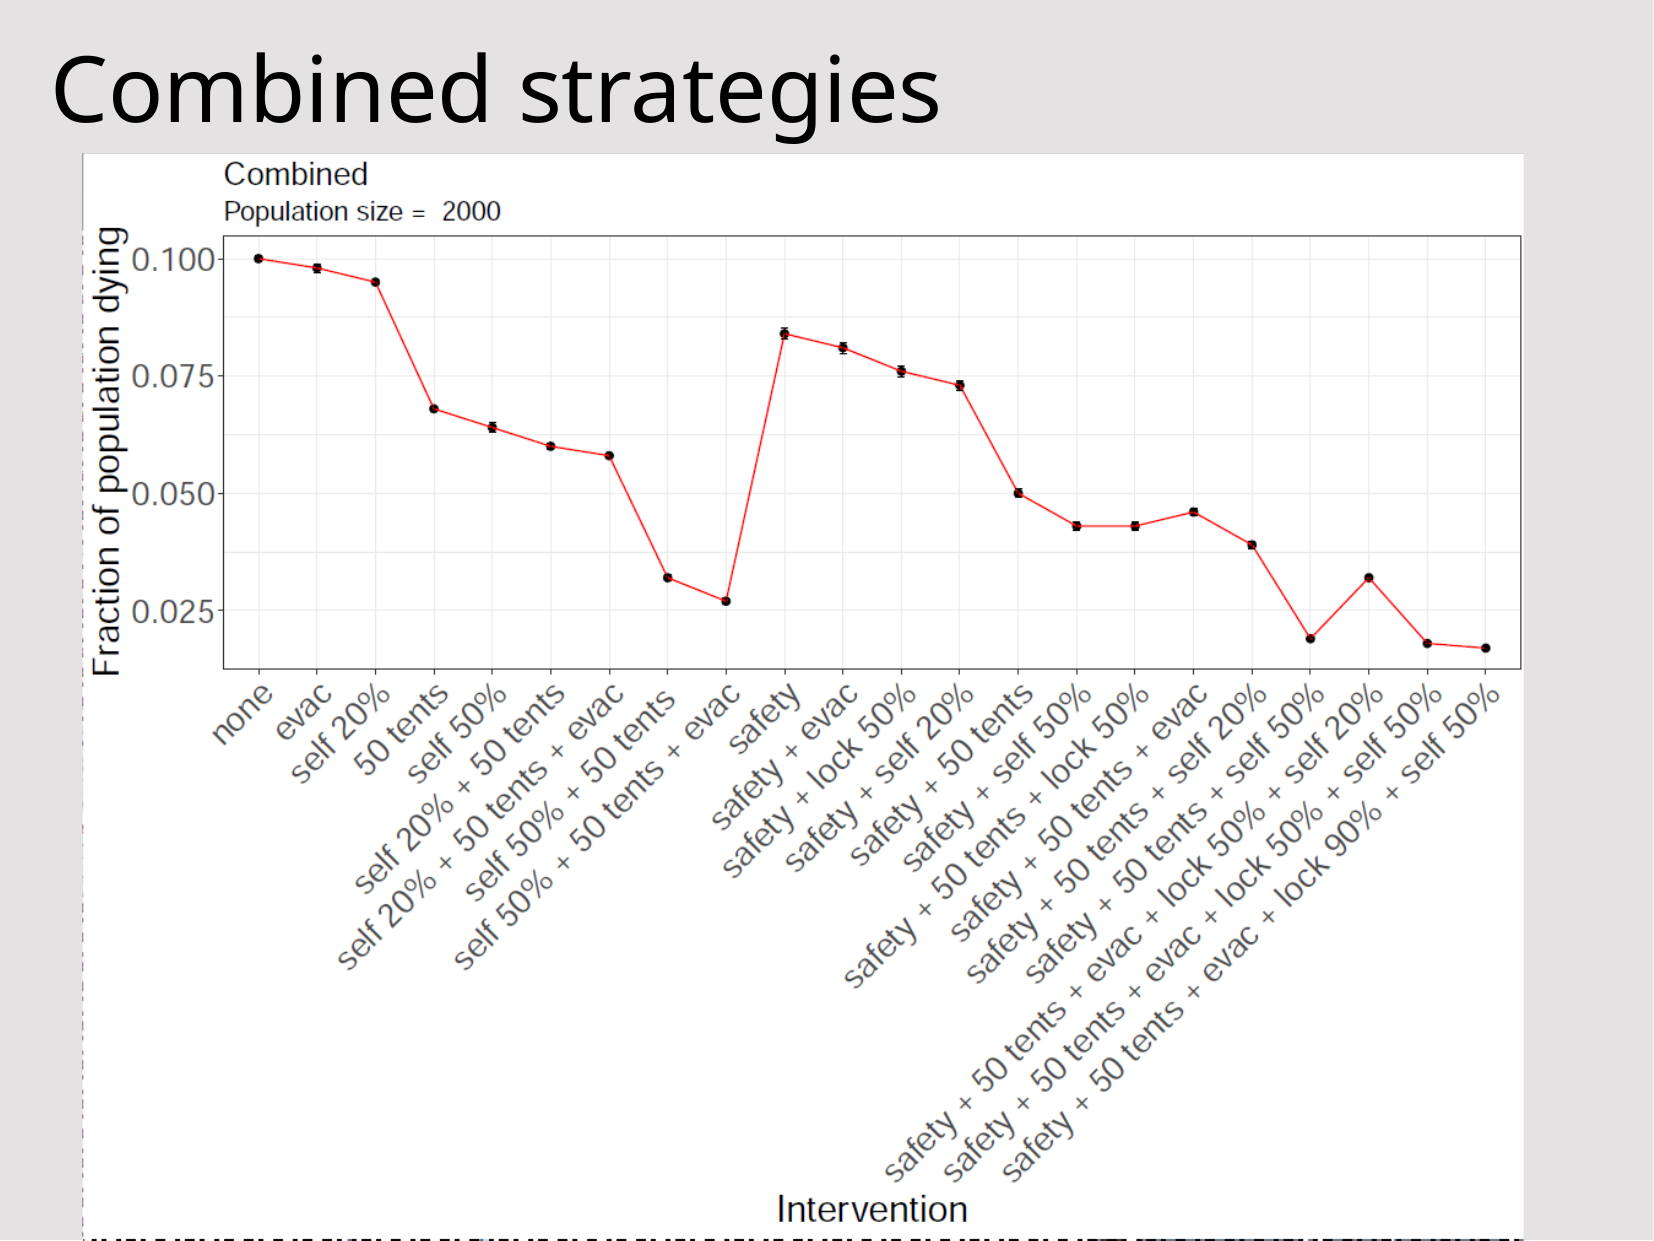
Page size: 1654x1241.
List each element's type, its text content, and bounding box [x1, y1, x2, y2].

picture [82, 153, 1524, 1241]
text_box Combined strategies [35, 16, 1595, 166]
